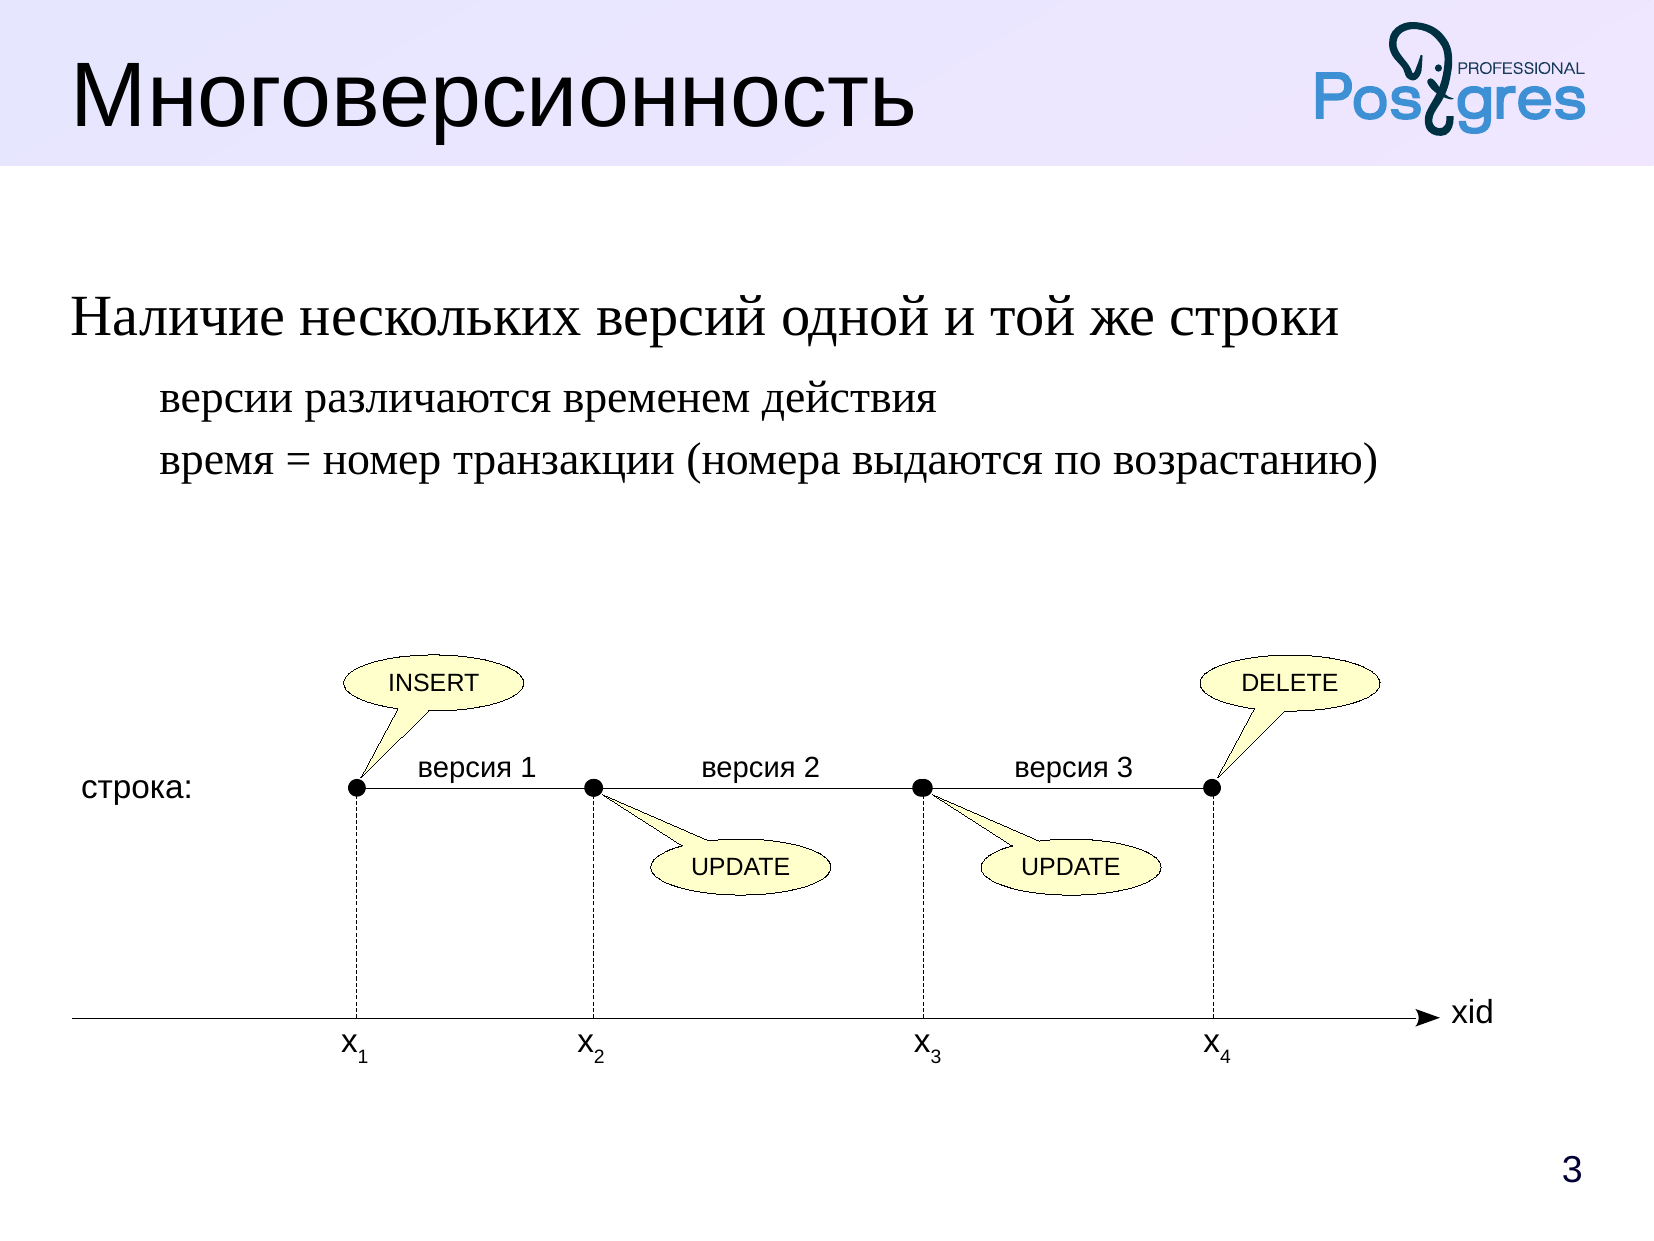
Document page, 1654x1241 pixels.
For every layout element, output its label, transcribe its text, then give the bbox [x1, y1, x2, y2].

text_box x4 [1188, 1015, 1246, 1076]
text_box x2 [562, 1015, 620, 1076]
text_box x3 [899, 1015, 957, 1076]
text_box INSERT [343, 654, 524, 778]
text_box DELETE [1200, 655, 1381, 778]
text_box UPDATE [602, 794, 831, 896]
text_box версия 1 [402, 743, 552, 792]
text_box версия 3 [999, 743, 1149, 792]
text_box строка: [66, 761, 209, 814]
text_box x1 [326, 1015, 384, 1076]
text_box xid [1436, 985, 1509, 1039]
list Наличие нескольких версий одной и той же строки версии различаются временем действия время = номер транзакции (номера выдаются по возрастанию) [70, 283, 1583, 1141]
title Многоверсионность [70, 43, 1241, 147]
text_box UPDATE [932, 794, 1162, 896]
text_box версия 2 [686, 743, 836, 792]
